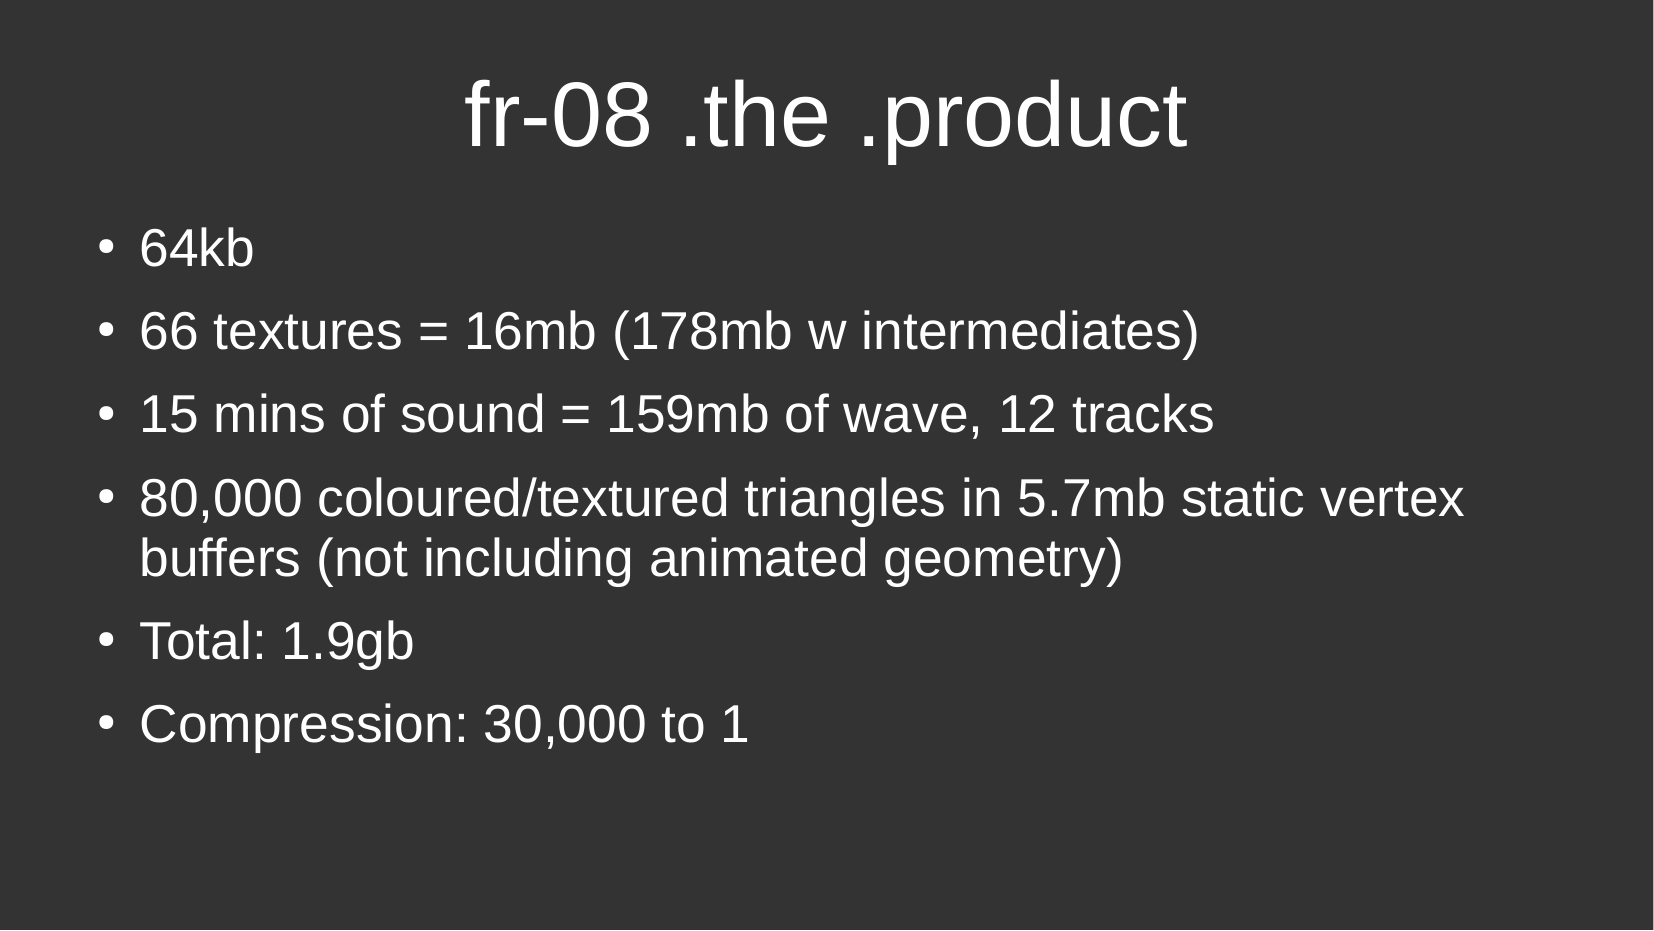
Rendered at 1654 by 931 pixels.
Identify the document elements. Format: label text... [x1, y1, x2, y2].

list 64kb 66 textures = 16mb (178mb w intermediates) 15 mins of sound = 159mb of wave, 12 tracks 80,000 coloured/textured triangles in 5.7mb static vertex buffers (not including animated geometry) Total: 1.9gb Compression: 30,000 to 1 [82, 217, 1571, 758]
title fr-08 .the .product [82, 37, 1571, 193]
